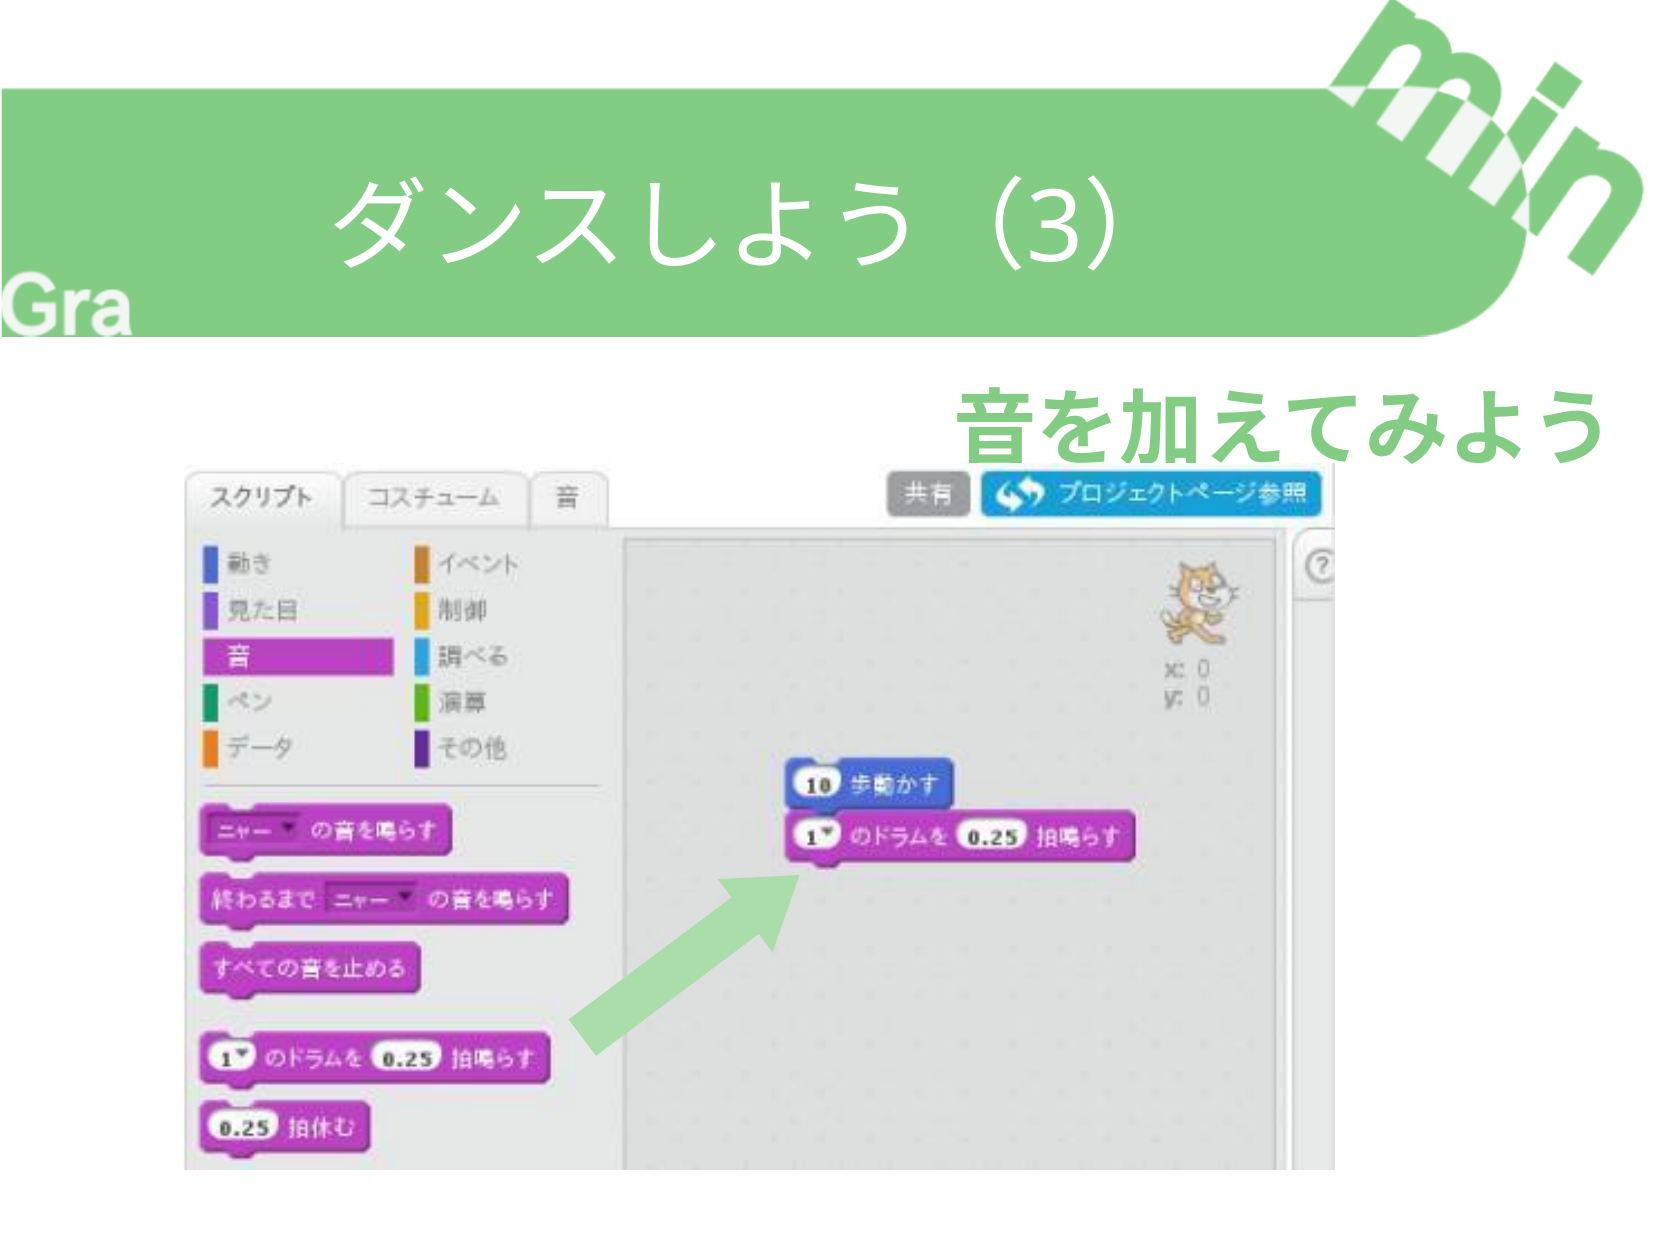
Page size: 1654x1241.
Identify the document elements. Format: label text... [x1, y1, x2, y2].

text_box [568, 874, 800, 1056]
text_box 音を加えてみよう [35, 354, 1630, 506]
picture [1, 0, 1654, 337]
title ダンスしよう（3） [11, 134, 1501, 303]
picture [183, 463, 1335, 1170]
